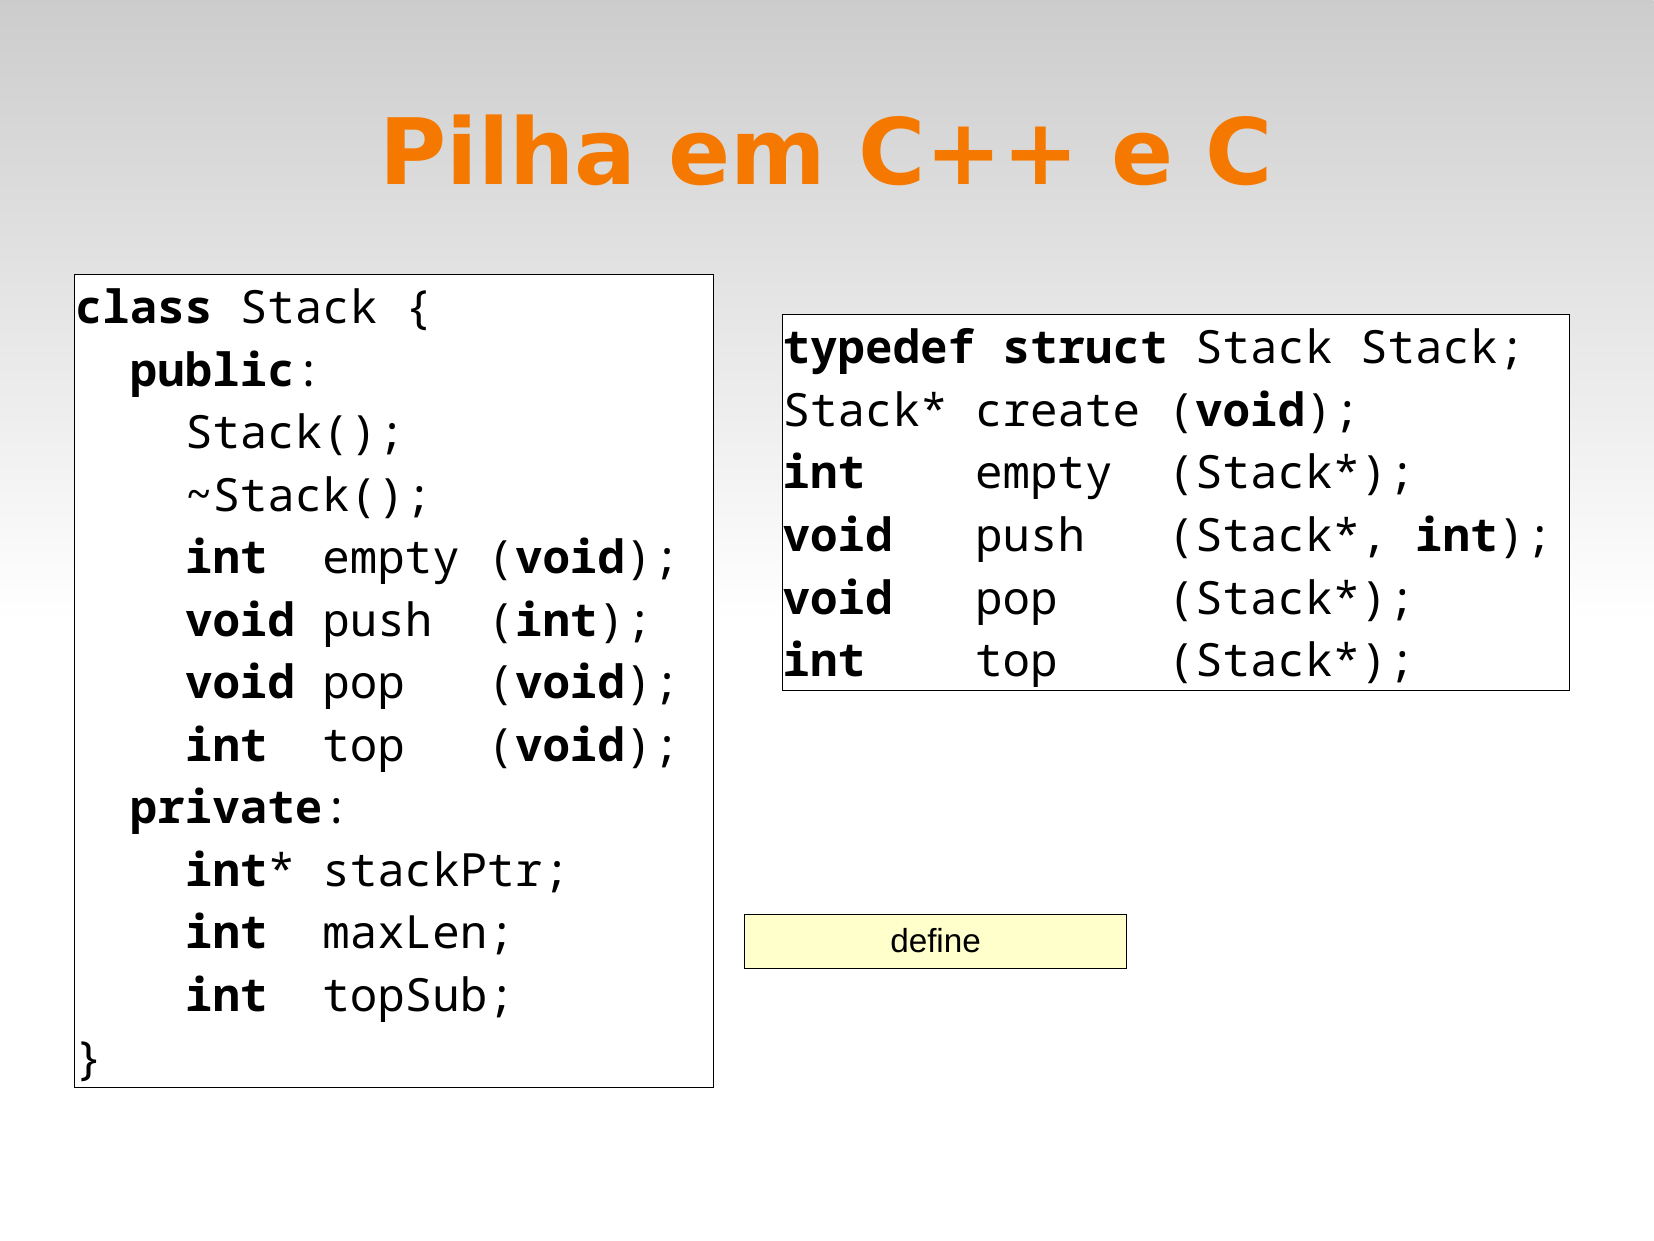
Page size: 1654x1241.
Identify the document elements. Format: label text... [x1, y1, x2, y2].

text_box typedef struct Stack Stack; Stack* create (void); int empty (Stack*); void push (Stack*, int); void pop (Stack*); int top (Stack*); [782, 344, 1570, 661]
title Pilha em C++ e C [82, 49, 1571, 257]
text_box class Stack { public: Stack(); ~Stack(); int empty (void); void push (int); void pop (void); int top (void); private: int* stackPtr; int maxLen; int topSub; } [74, 343, 714, 1019]
text_box define [744, 914, 1127, 969]
